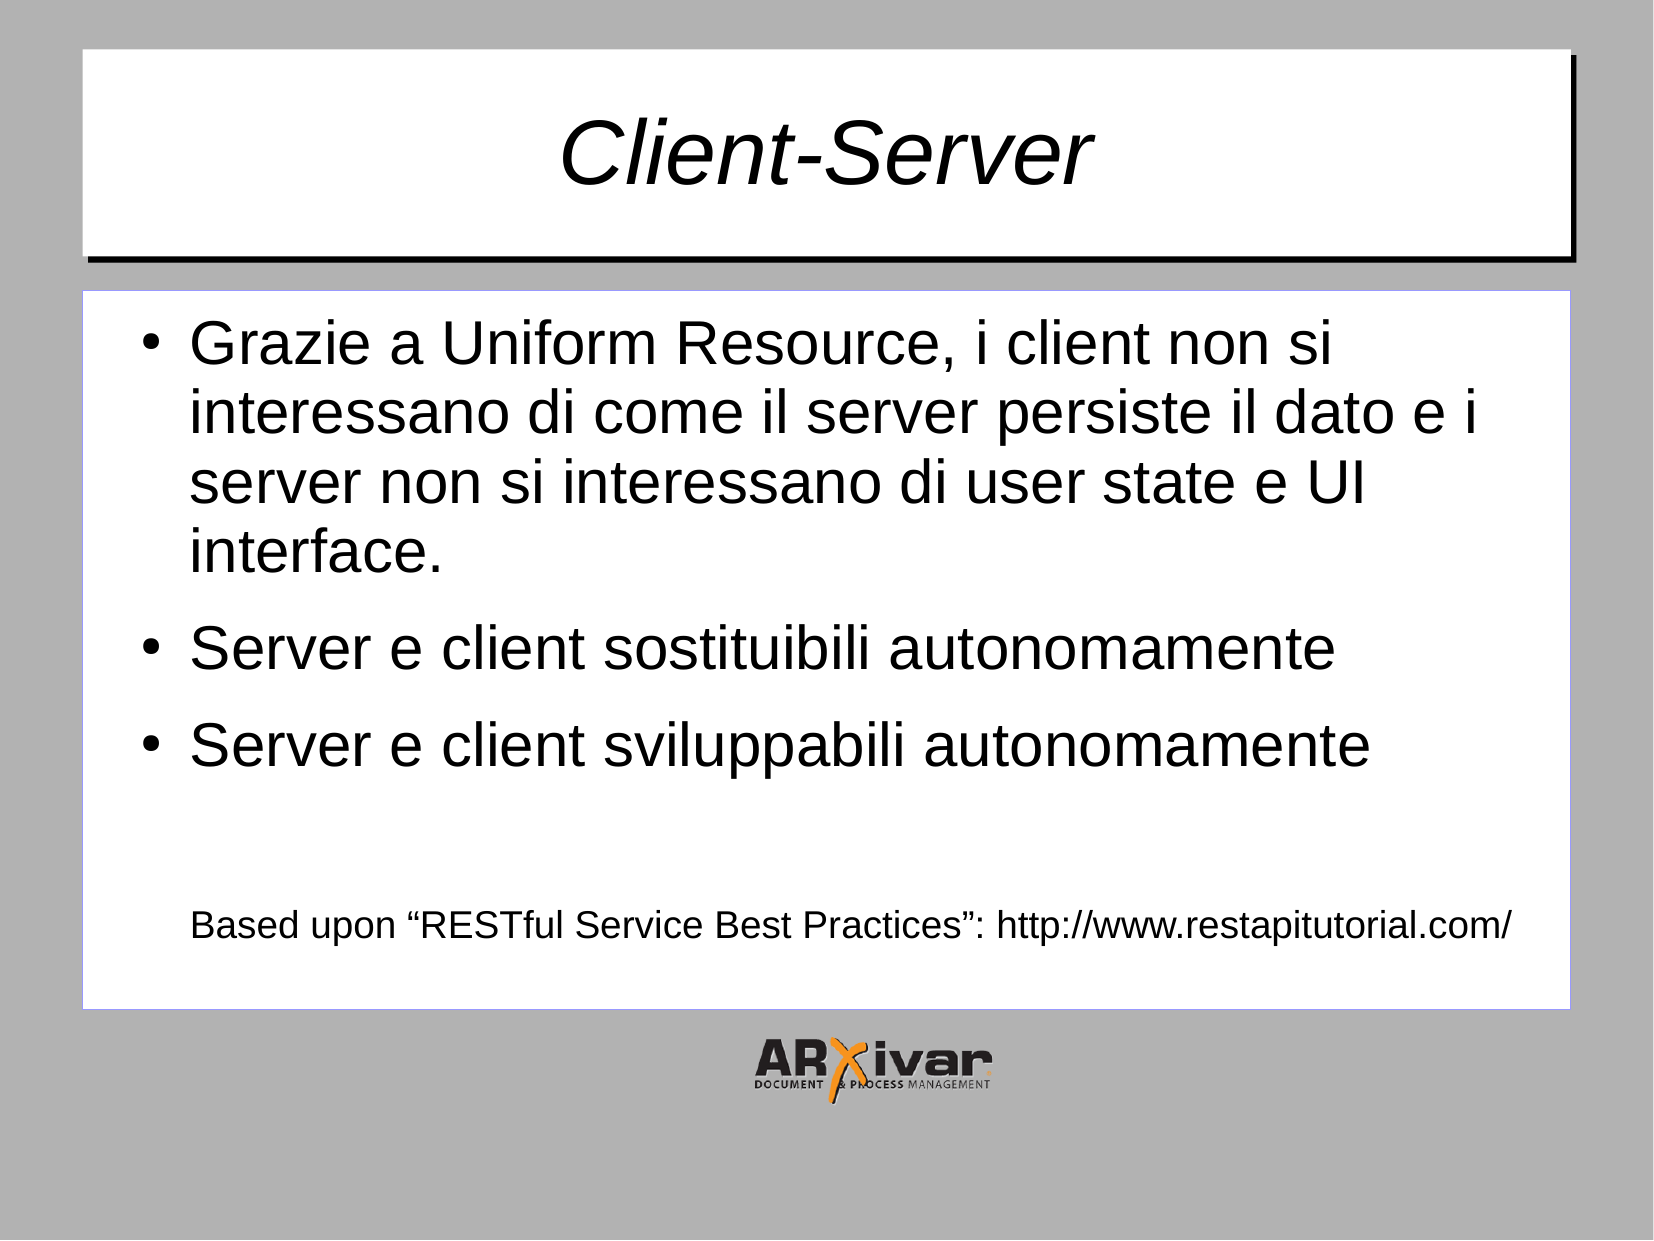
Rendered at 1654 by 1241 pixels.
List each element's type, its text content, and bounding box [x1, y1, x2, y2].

picture [755, 1031, 993, 1111]
list Grazie a Uniform Resource, i client non si interessano di come il server persiste il dato e i server non si interessano di user state e UI interface. Server e client sostituibili autonomamente Server e client sviluppabili autonomamente Based upon “RESTful Service Best Practices”: http://www.restapitutorial.com/ [82, 290, 1571, 1010]
title Client-Server [82, 49, 1571, 257]
